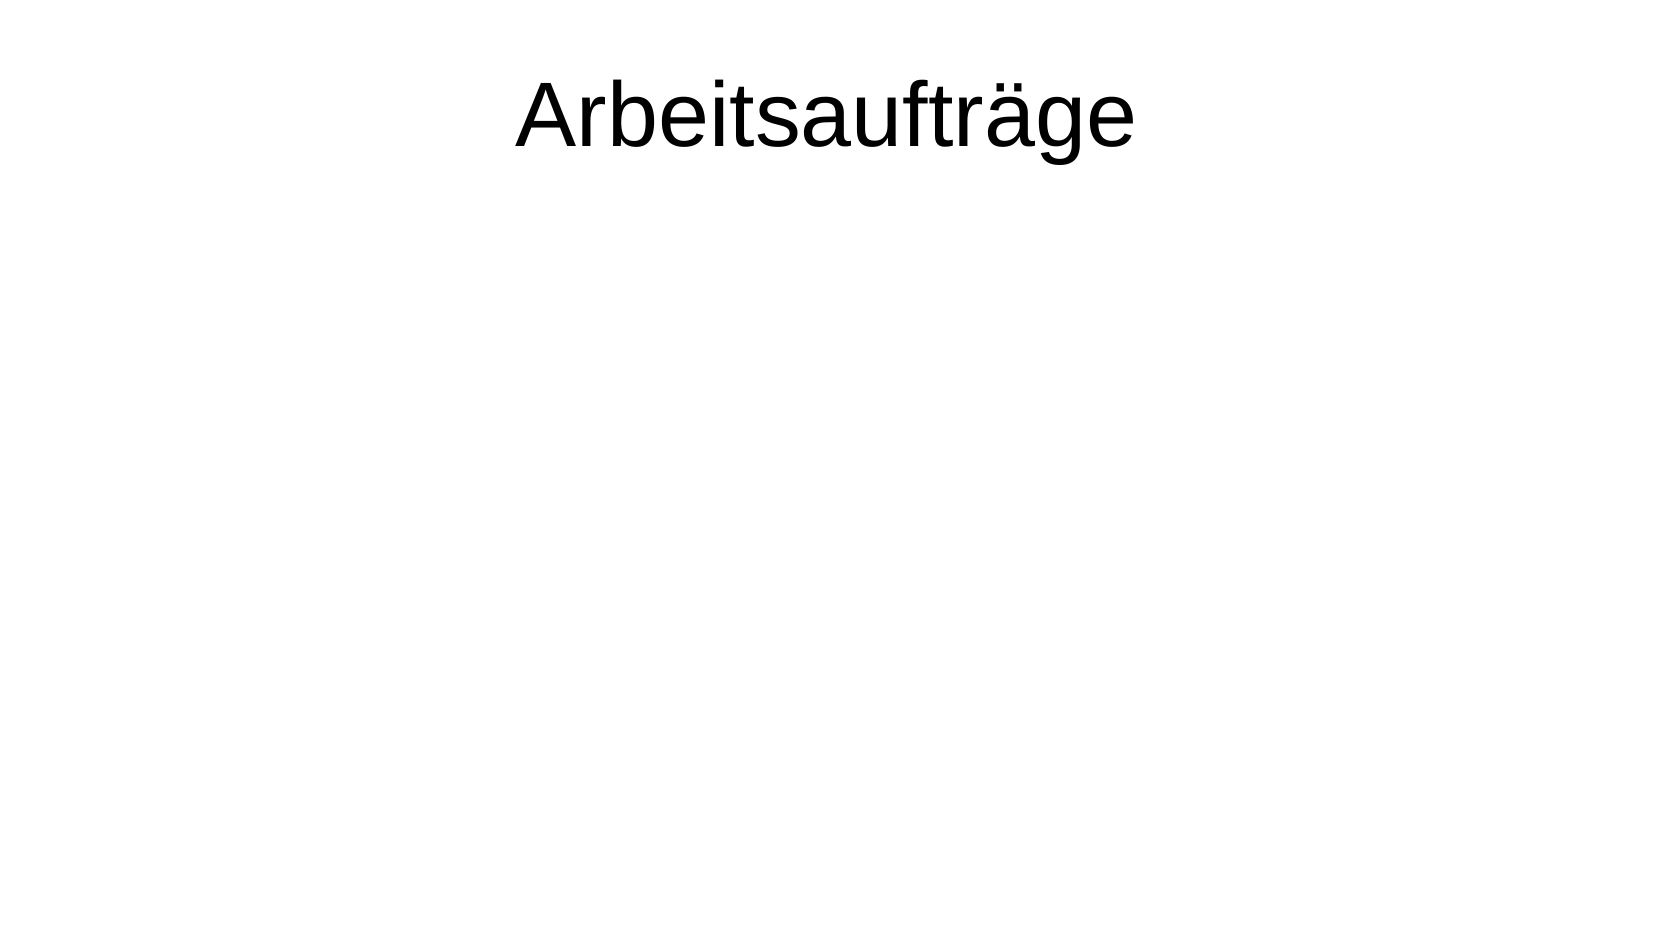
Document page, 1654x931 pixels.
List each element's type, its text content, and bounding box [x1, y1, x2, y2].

title Arbeitsaufträge [82, 37, 1571, 193]
